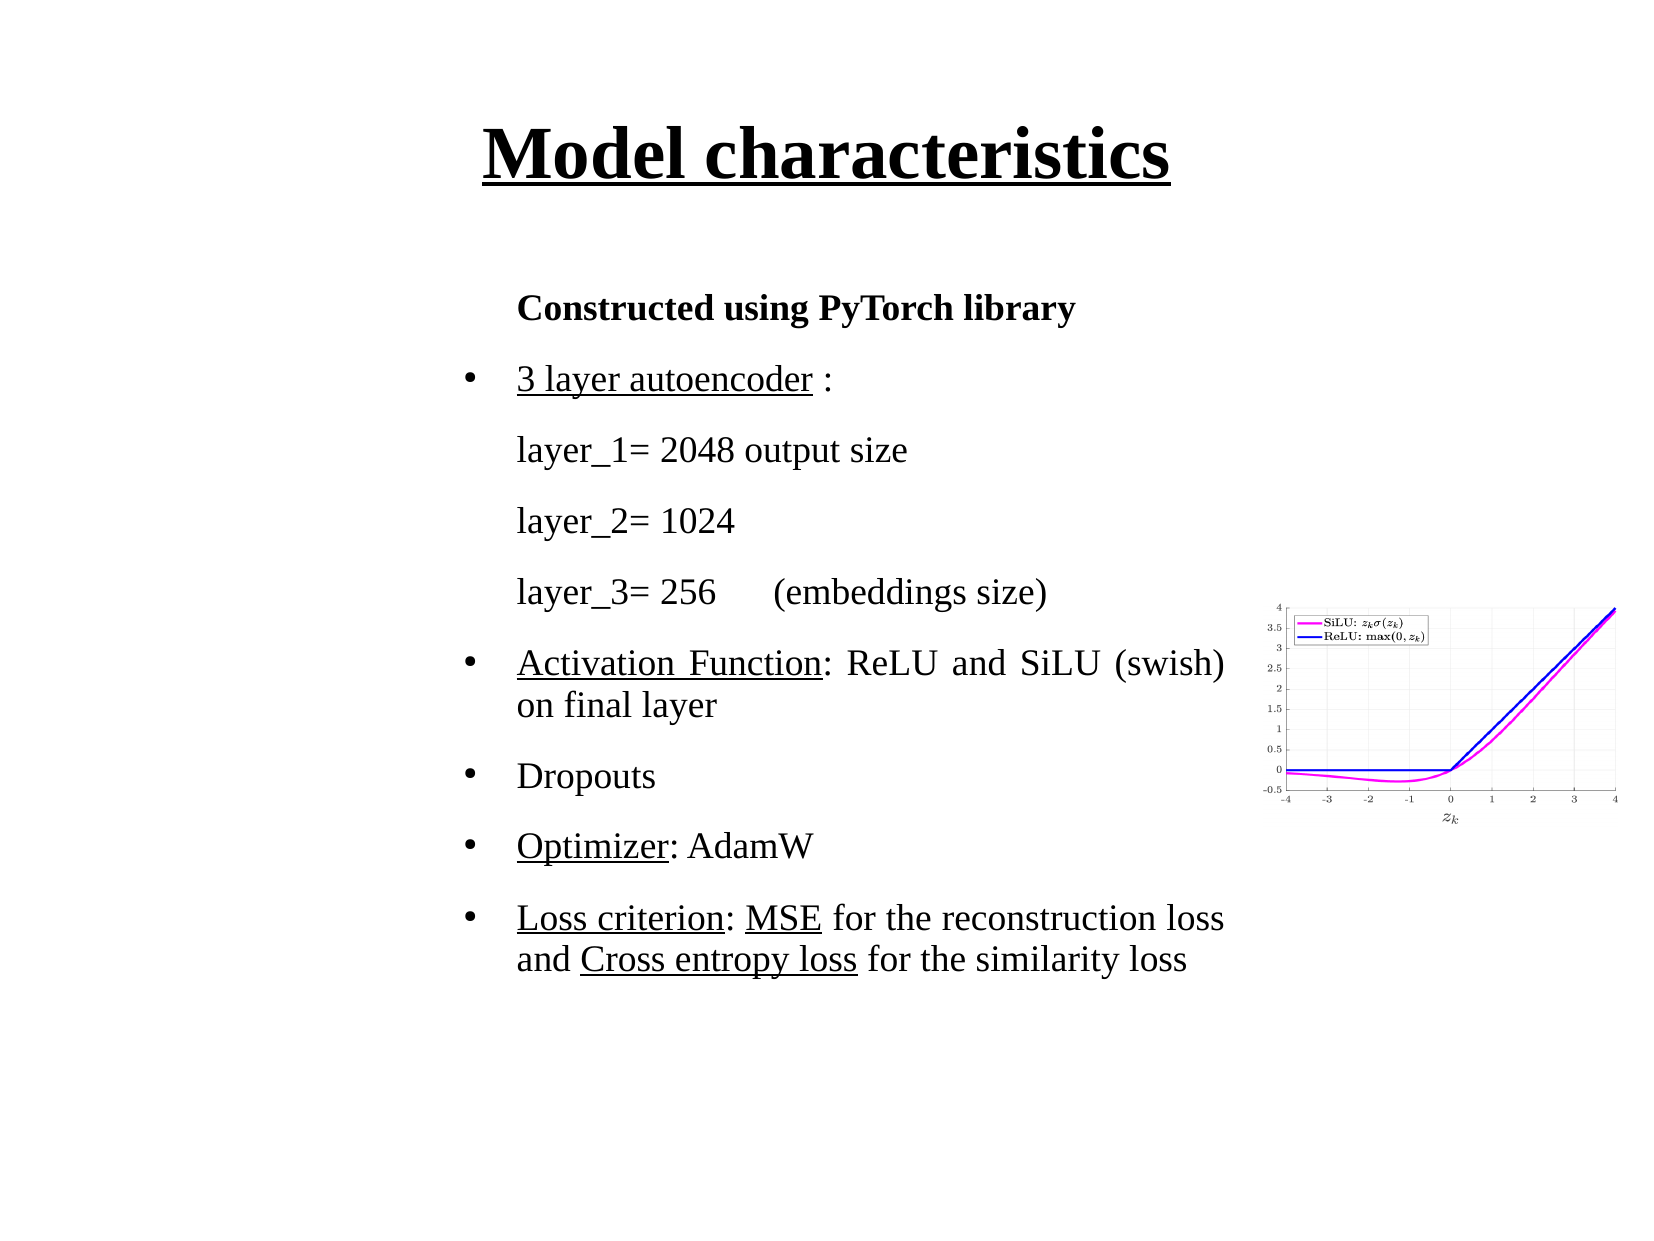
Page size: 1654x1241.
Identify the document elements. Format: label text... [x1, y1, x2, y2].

picture [1263, 602, 1618, 827]
list Constructed using PyTorch library 3 layer autoencoder : layer_1= 2048 output size layer_2= 1024 layer_3= 256 (embeddings size) Activation Function: ReLU and SiLU (swish) on final layer Dropouts Optimizer: AdamW Loss criterion: MSE for the reconstruction loss and Cross entropy loss for the similarity loss [445, 287, 1226, 1106]
title Model characteristics [82, 49, 1571, 257]
